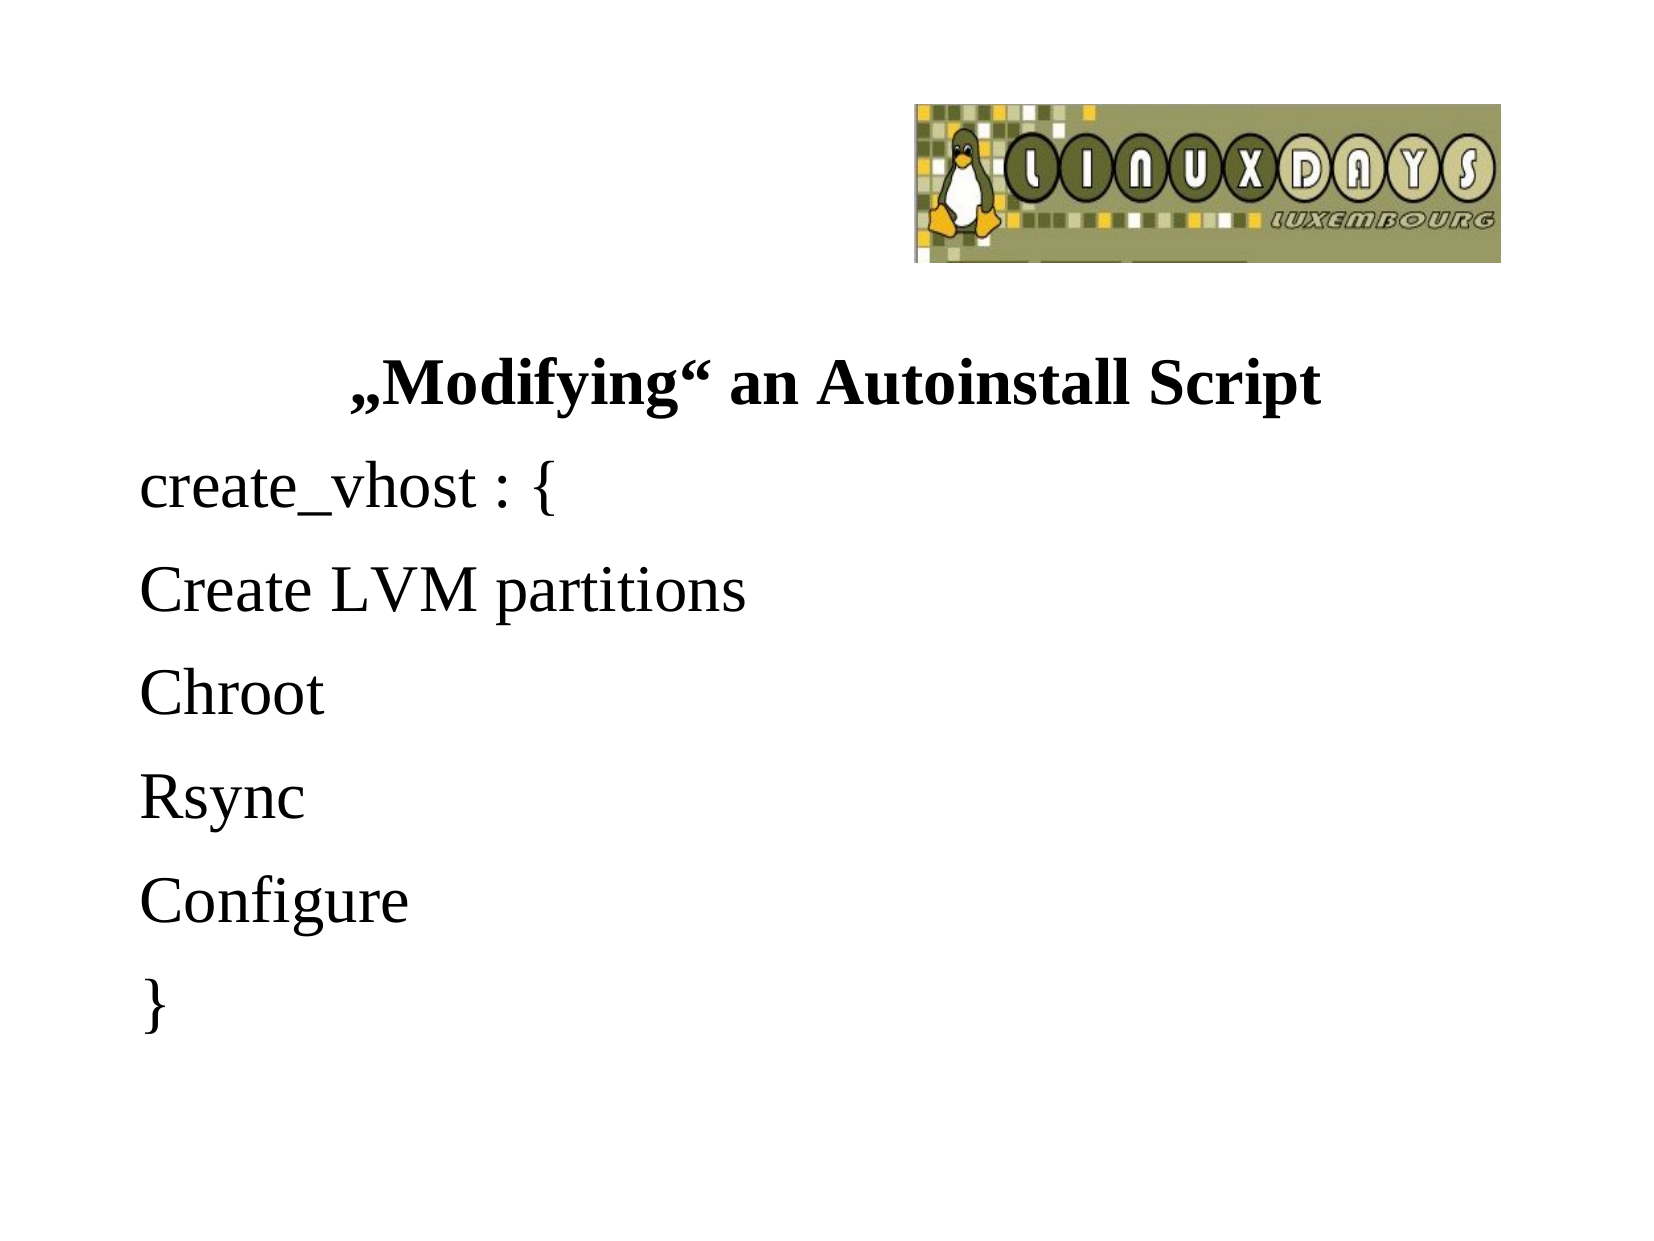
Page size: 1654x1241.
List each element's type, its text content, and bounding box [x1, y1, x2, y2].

list „Modifying“ an Autoinstall Script create_vhost : { Create LVM partitions Chroot Rsync Configure } [121, 344, 1534, 1241]
picture [914, 104, 1501, 263]
